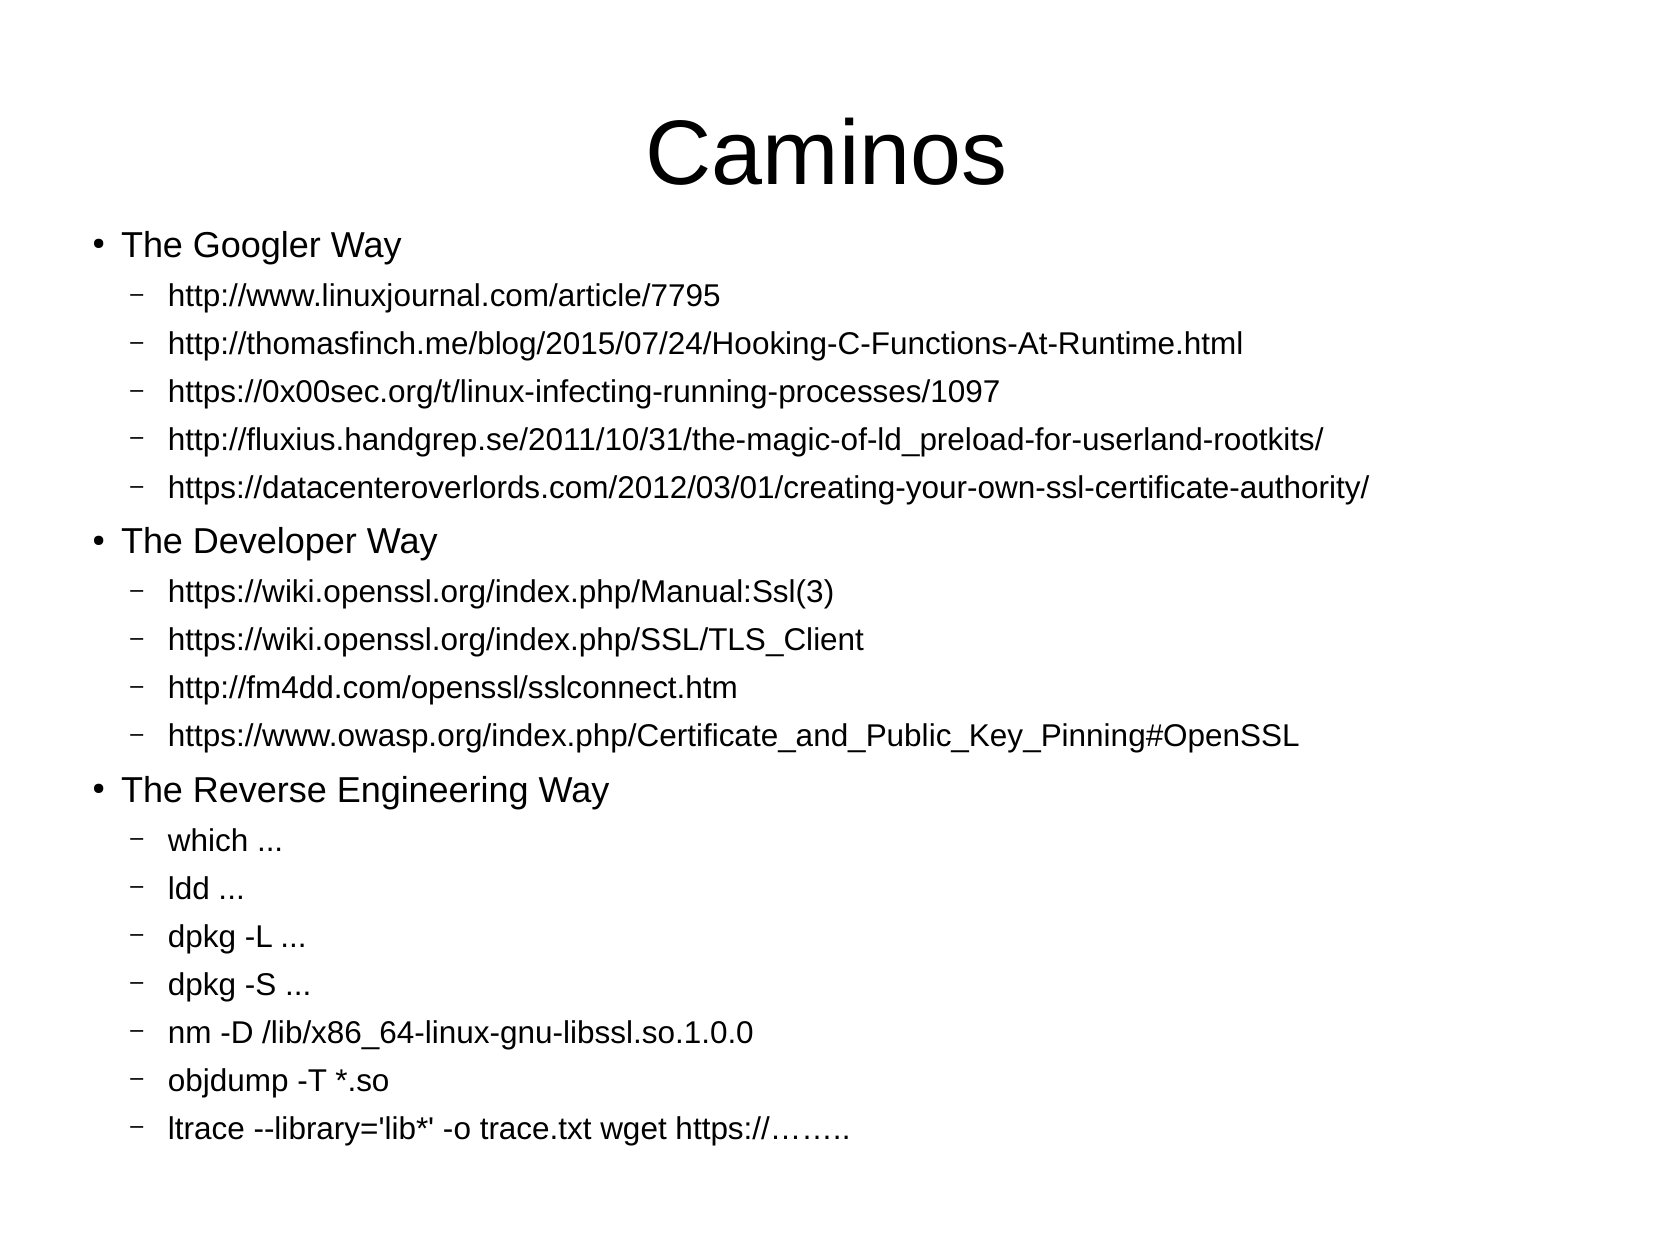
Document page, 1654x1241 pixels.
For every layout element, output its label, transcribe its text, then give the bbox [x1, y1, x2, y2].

title Caminos [82, 49, 1571, 225]
list The Googler Way http://www.linuxjournal.com/article/7795 http://thomasfinch.me/blog/2015/07/24/Hooking-C-Functions-At-Runtime.html https://0x00sec.org/t/linux-infecting-running-processes/1097 http://fluxius.handgrep.se/2011/10/31/the-magic-of-ld_preload-for-userland-rootkits/ https://datacenteroverlords.com/2012/03/01/creating-your-own-ssl-certificate-authority/ The Developer Way https://wiki.openssl.org/index.php/Manual:Ssl(3) https://wiki.openssl.org/index.php/SSL/TLS_Client http://fm4dd.com/openssl/sslconnect.htm https://www.owasp.org/index.php/Certificate_and_Public_Key_Pinning#OpenSSL The Reverse Engineering Way which ... ldd ... dpkg -L ... dpkg -S ... nm -D /lib/x86_64-linux-gnu-libssl.so.1.0.0 objdump -T *.so ltrace --library='lib*' -o trace.txt wget https://…….. [82, 225, 1576, 1156]
